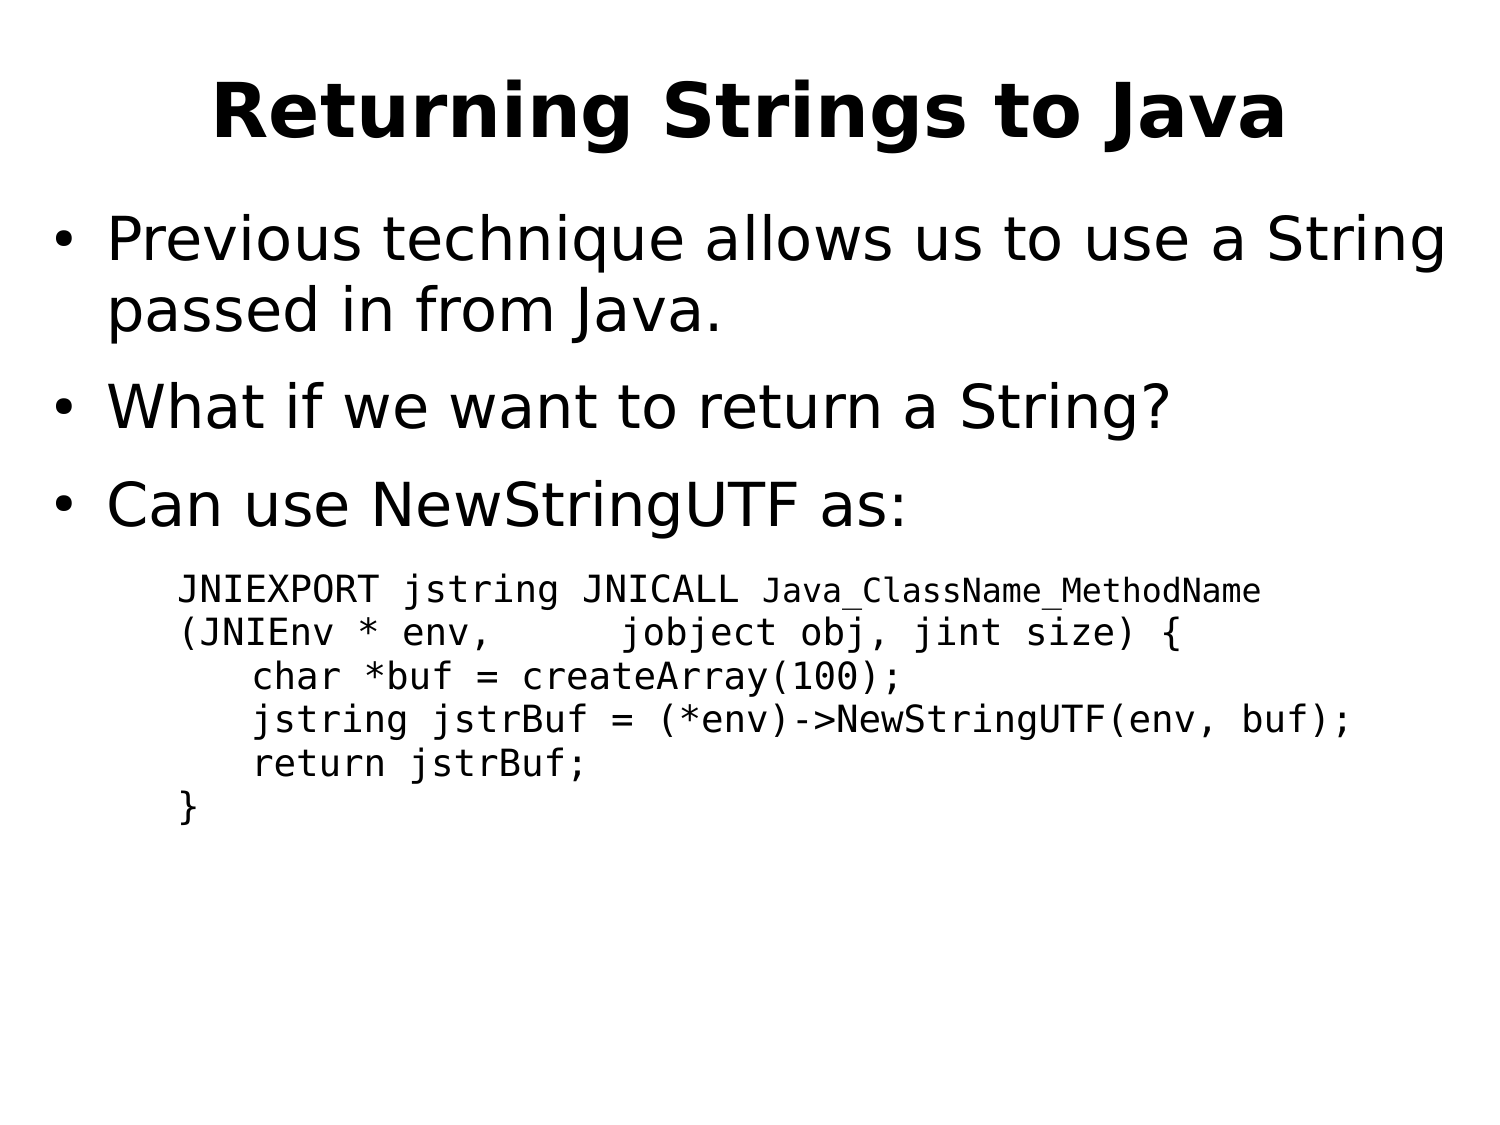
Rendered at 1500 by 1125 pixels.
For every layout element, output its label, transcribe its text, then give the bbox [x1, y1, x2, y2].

title Returning Strings to Java [75, 44, 1425, 177]
list Previous technique allows us to use a String passed in from Java. What if we want to return a String? Can use NewStringUTF as: JNIEXPORT jstring JNICALL Java_ClassName_MethodName (JNIEnv * env, jobject obj, jint size) { char *buf = createArray(100); jstring jstrBuf = (*env)->NewStringUTF(env, buf); return jstrBuf; } [35, 204, 1453, 1075]
